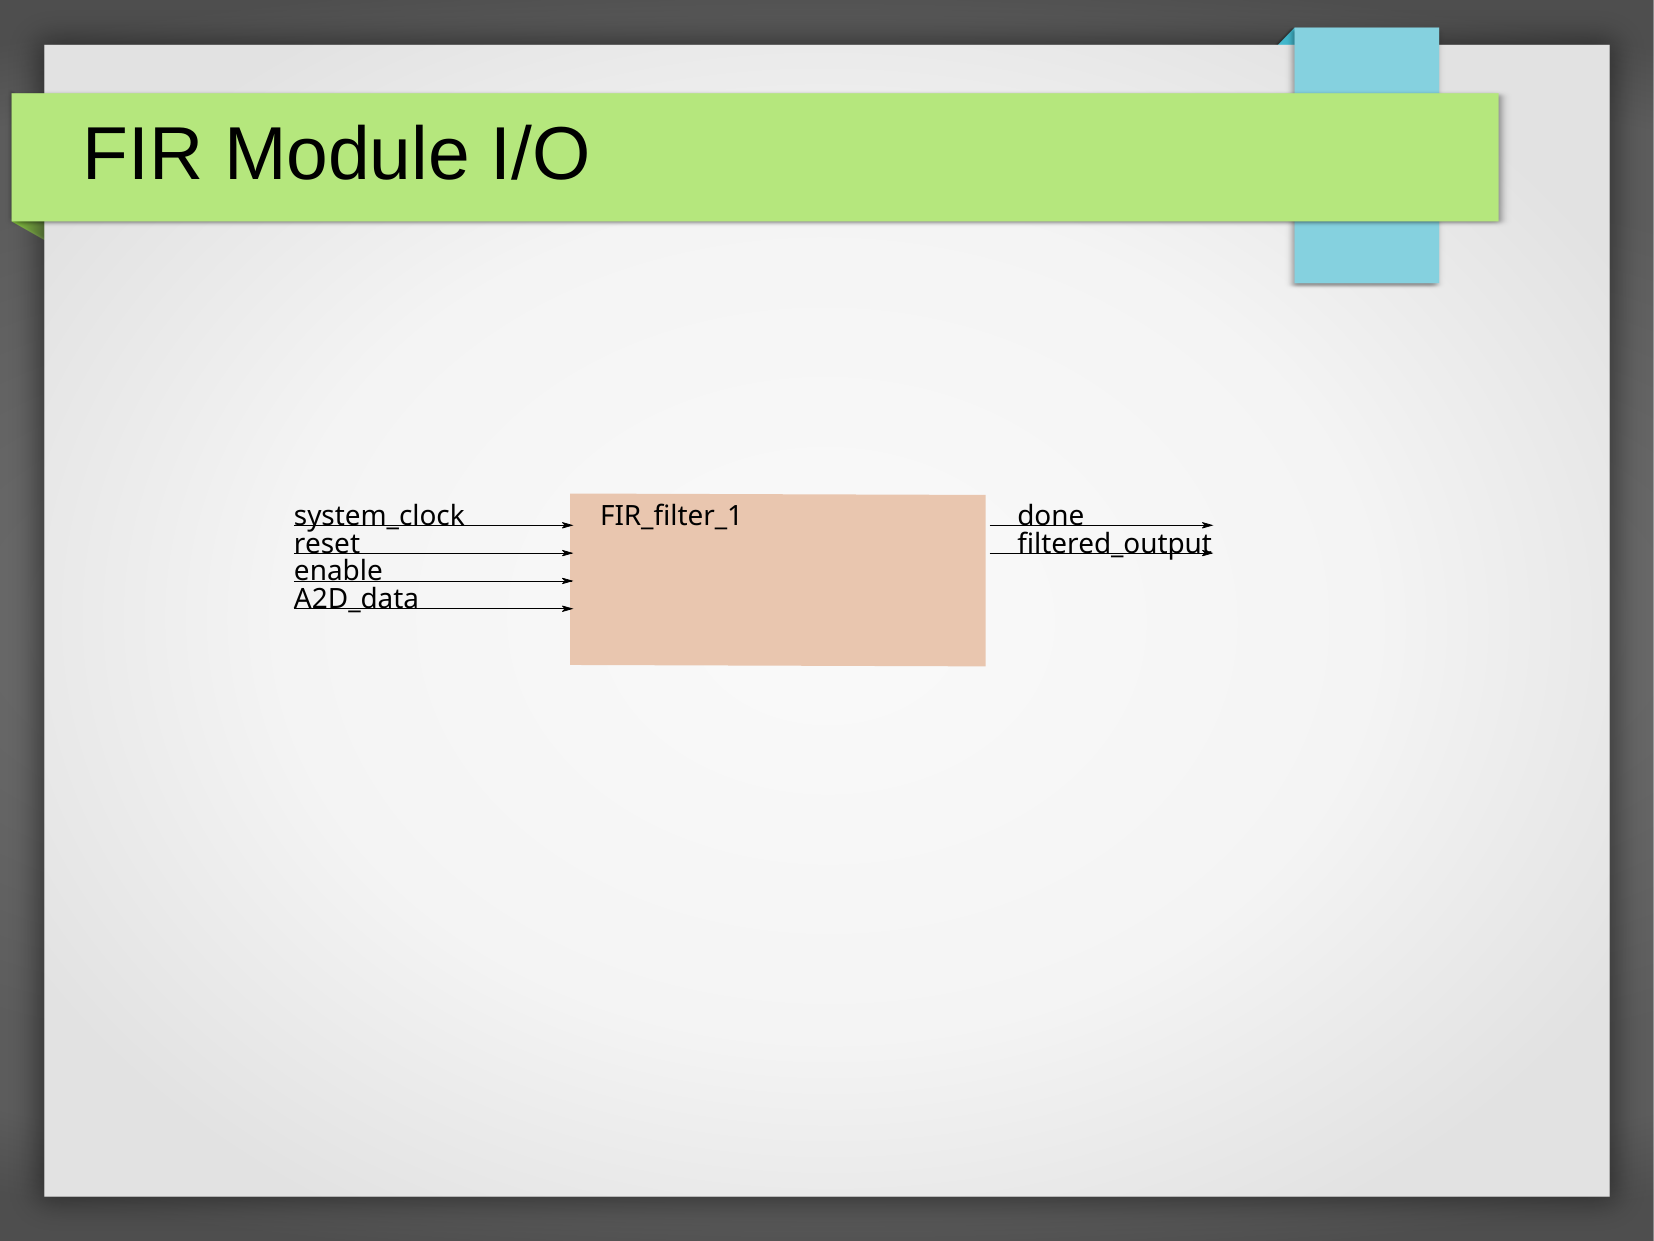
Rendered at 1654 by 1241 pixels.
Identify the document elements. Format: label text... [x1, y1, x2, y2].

title FIR Module I/O [82, 94, 1264, 213]
picture [0, 0, 1654, 1241]
